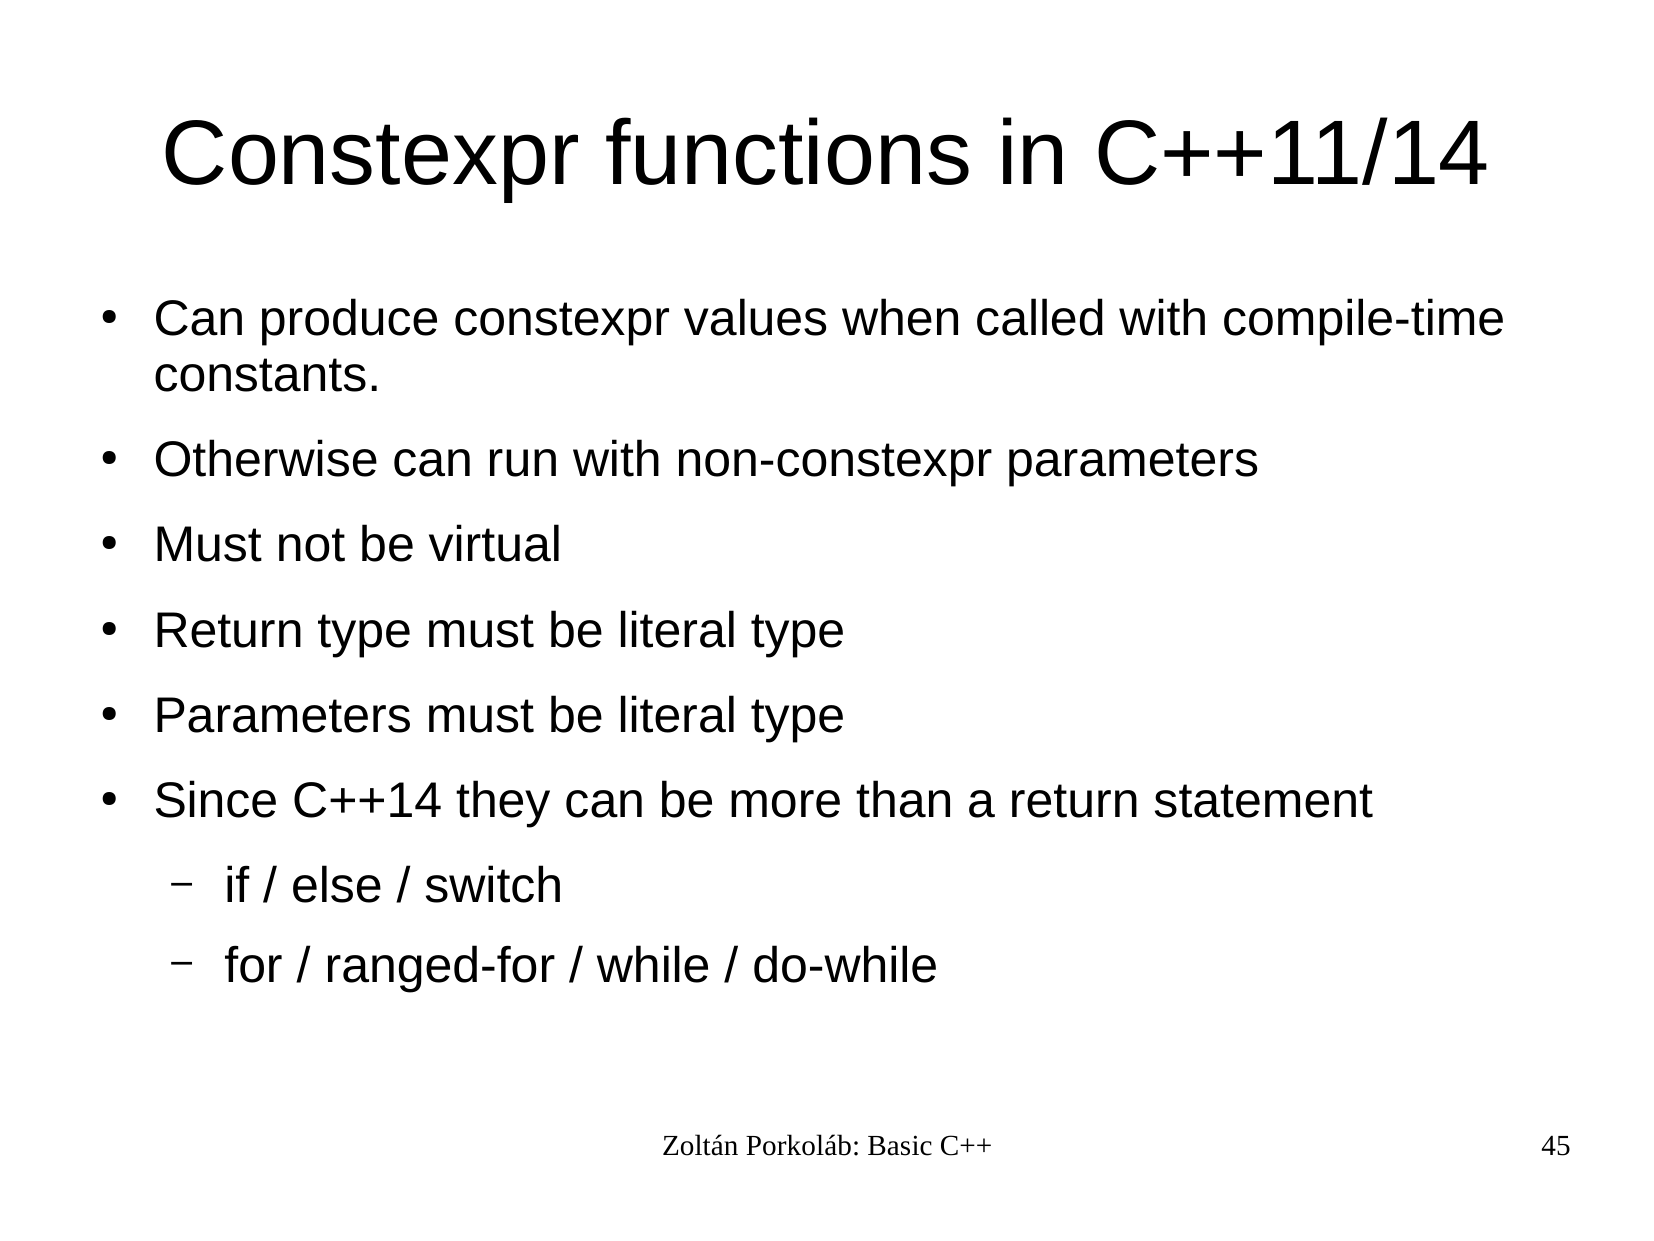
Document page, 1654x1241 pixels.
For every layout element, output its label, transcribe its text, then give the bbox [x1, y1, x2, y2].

list Can produce constexpr values when called with compile-time constants. Otherwise can run with non-constexpr parameters Must not be virtual Return type must be literal type Parameters must be literal type Since C++14 they can be more than a return statement if / else / switch for / ranged-for / while / do-while [82, 290, 1571, 1010]
title Constexpr functions in C++11/14 [82, 49, 1571, 257]
